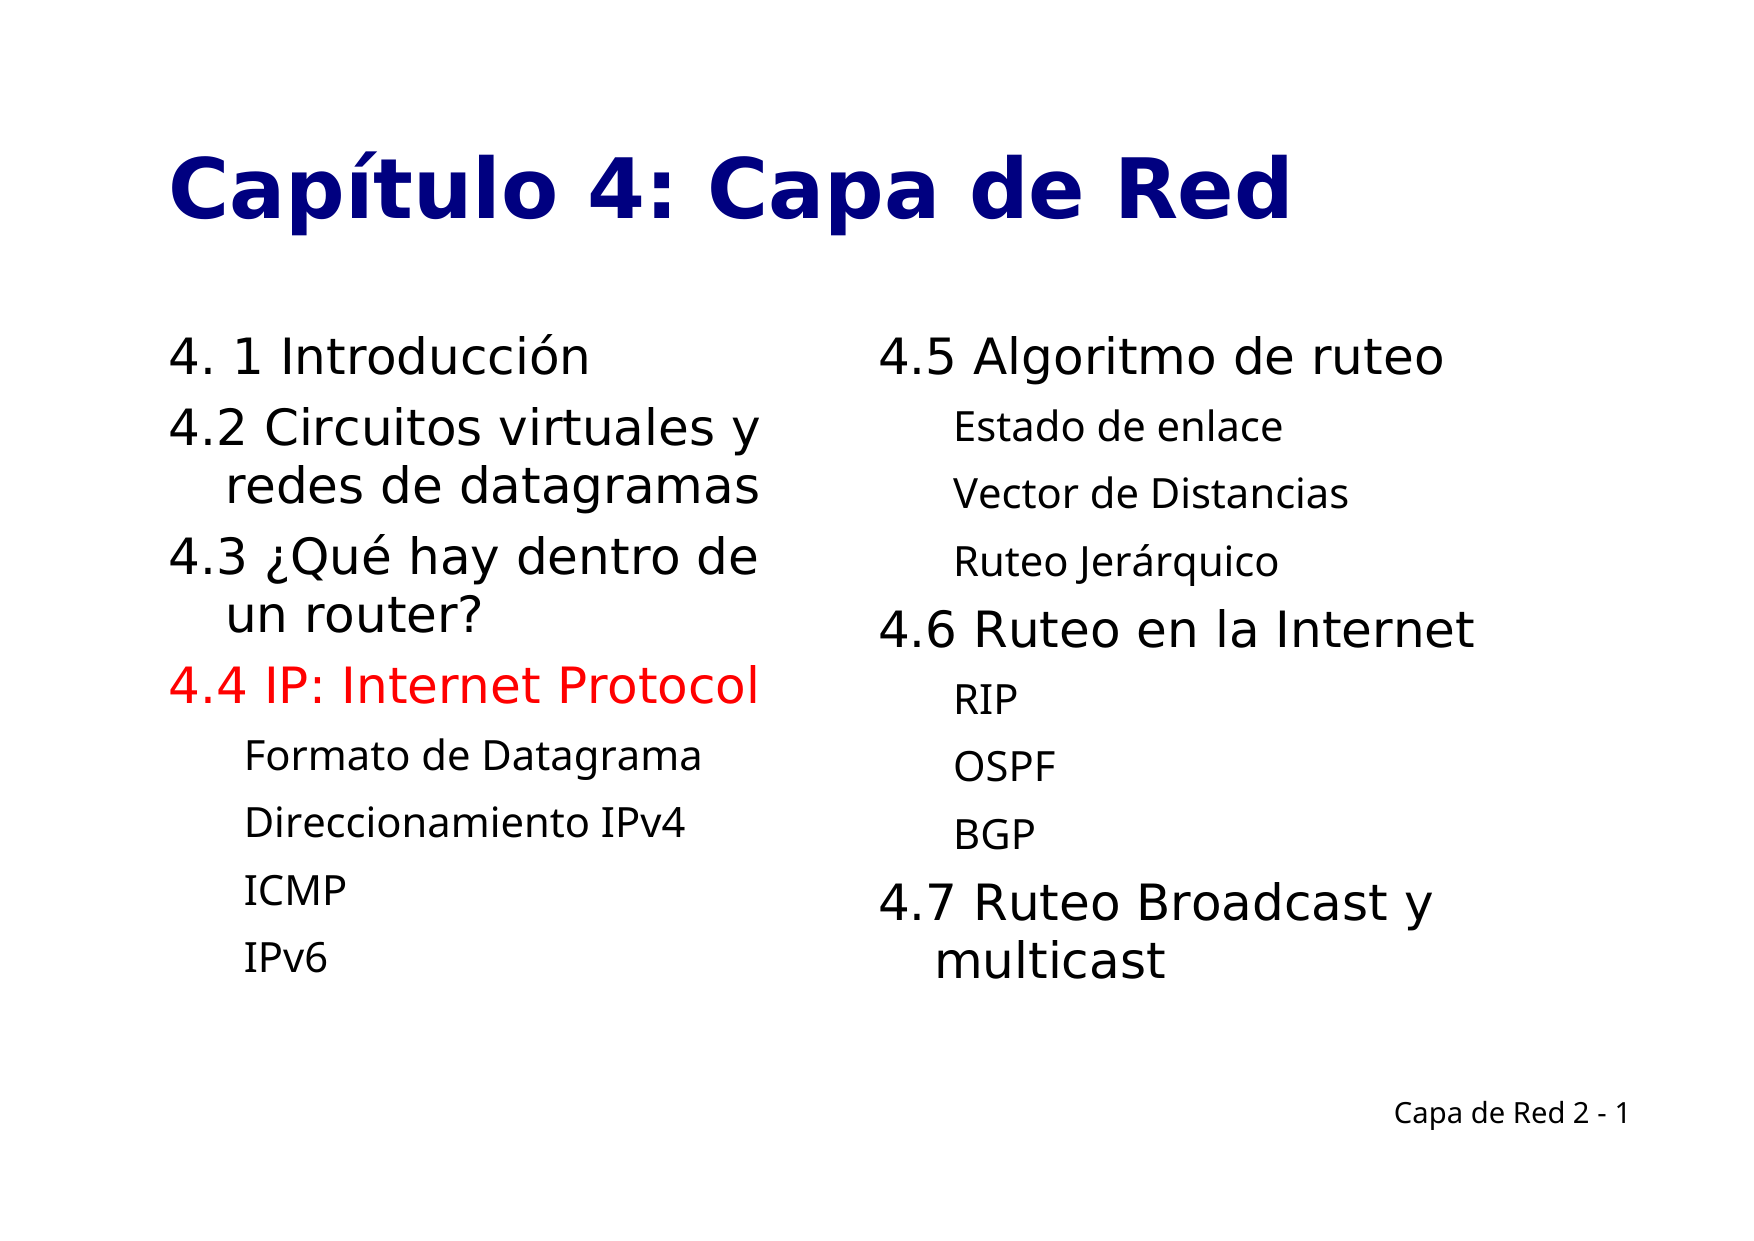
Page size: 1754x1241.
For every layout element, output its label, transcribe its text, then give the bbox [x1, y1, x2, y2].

title Capítulo 4: Capa de Red [154, 95, 1546, 284]
list 4. 1 Introducción 4.2 Circuitos virtuales y redes de datagramas 4.3 ¿Qué hay dentro de un router? 4.4 IP: Internet Protocol Formato de Datagrama Direccionamiento IPv4 ICMP IPv6 [153, 320, 836, 1144]
list 4.5 Algoritmo de ruteo Estado de enlace Vector de Distancias Ruteo Jerárquico 4.6 Ruteo en la Internet RIP OSPF BGP 4.7 Ruteo Broadcast y multicast [863, 320, 1546, 1155]
